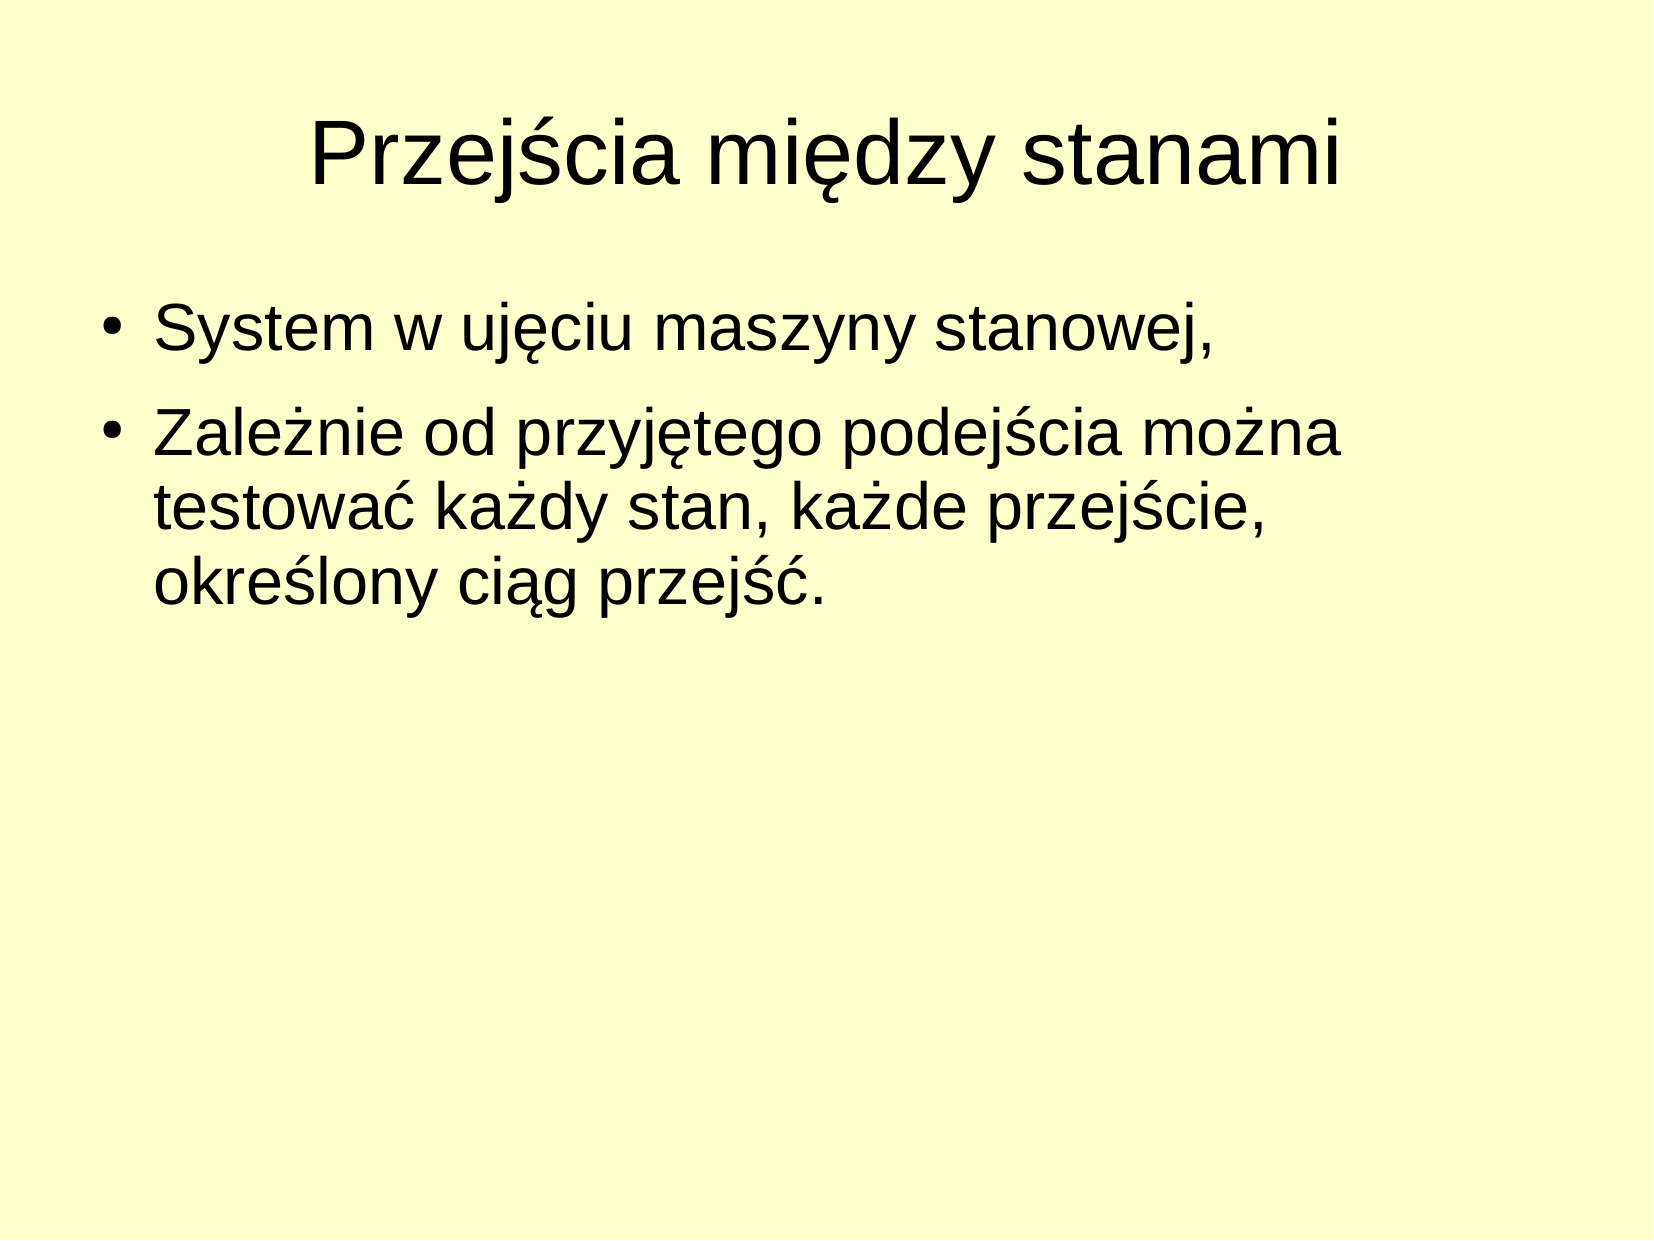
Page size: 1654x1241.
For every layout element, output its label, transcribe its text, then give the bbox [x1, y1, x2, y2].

title Przejścia między stanami [82, 49, 1571, 257]
list System w ujęciu maszyny stanowej, Zależnie od przyjętego podejścia można testować każdy stan, każde przejście, określony ciąg przejść. [82, 290, 1571, 1109]
